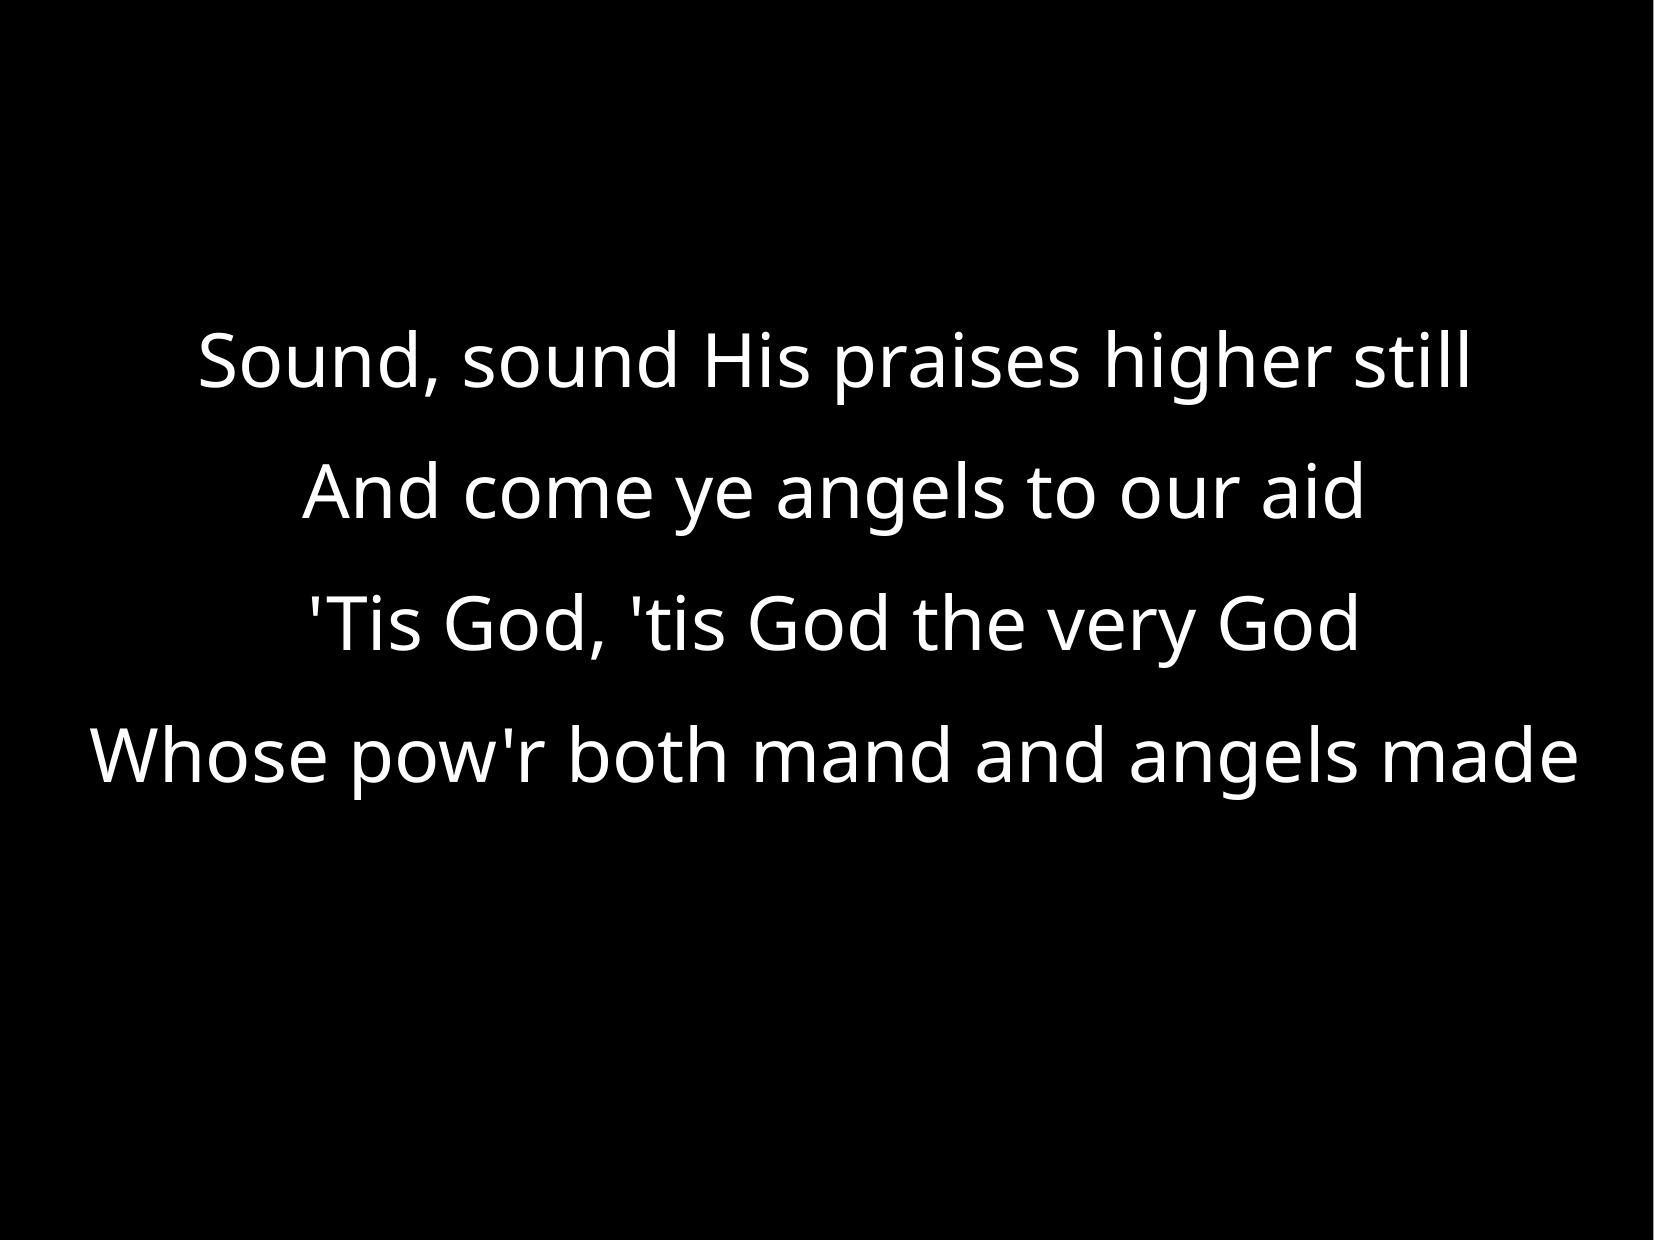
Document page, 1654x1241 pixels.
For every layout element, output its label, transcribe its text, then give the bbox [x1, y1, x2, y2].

list Sound, sound His praises higher still And come ye angels to our aid 'Tis God, 'tis God the very God Whose pow'r both mand and angels made [0, 307, 1654, 1027]
